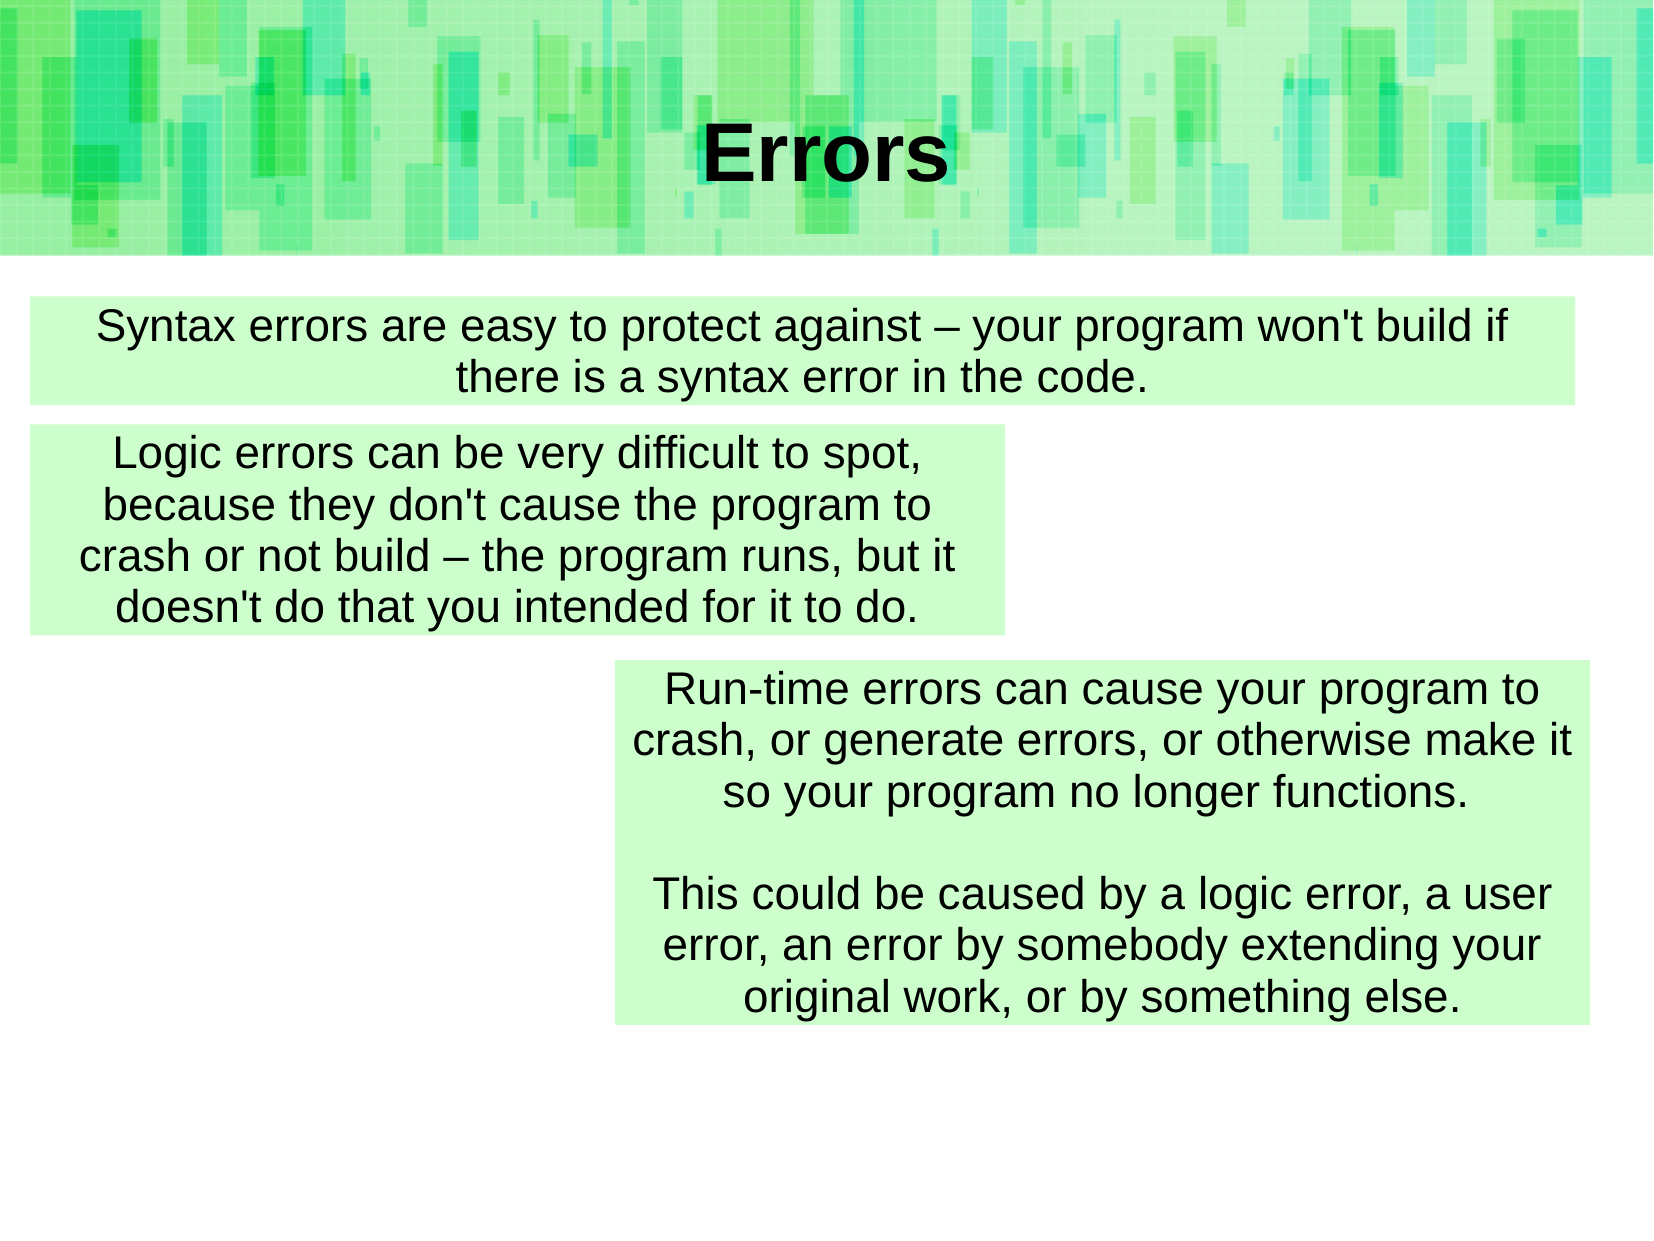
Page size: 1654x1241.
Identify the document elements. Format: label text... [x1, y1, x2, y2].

picture [0, 0, 1654, 1241]
title Errors [82, 49, 1571, 257]
text_box Run-time errors can cause your program to crash, or generate errors, or otherwise make it so your program no longer functions. This could be caused by a logic error, a user error, an error by somebody extending your original work, or by something else. [615, 660, 1591, 1025]
text_box Logic errors can be very difficult to spot, because they don't cause the program to crash or not build – the program runs, but it doesn't do that you intended for it to do. [30, 424, 1006, 636]
text_box Syntax errors are easy to protect against – your program won't build if there is a syntax error in the code. [30, 296, 1576, 406]
